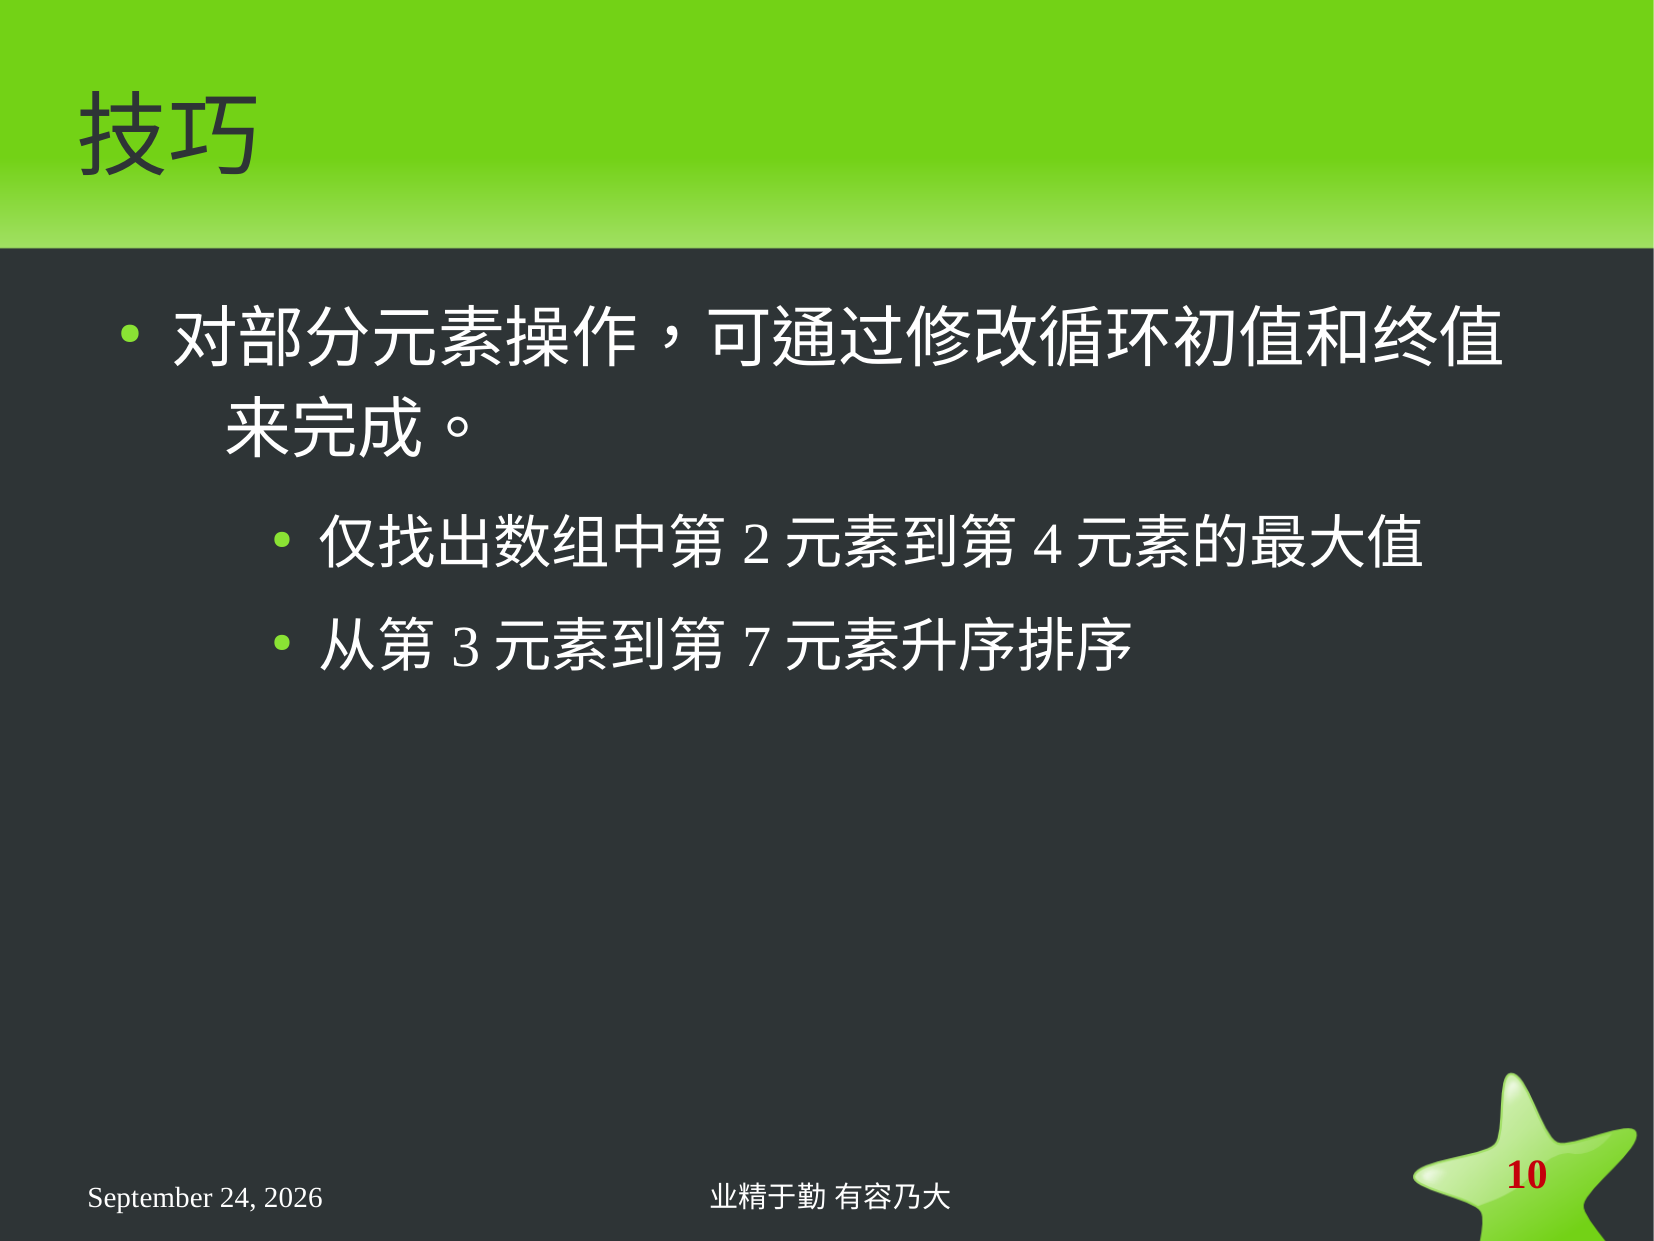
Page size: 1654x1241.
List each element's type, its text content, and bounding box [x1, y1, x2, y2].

picture [0, 0, 1654, 1241]
list 对部分元素操作，可通过修改循环初值和终值来完成。 仅找出数组中第2元素到第4元素的最大值 从第3元素到第7元素升序排序 [82, 290, 1571, 1109]
title 技巧 [76, 29, 1565, 237]
